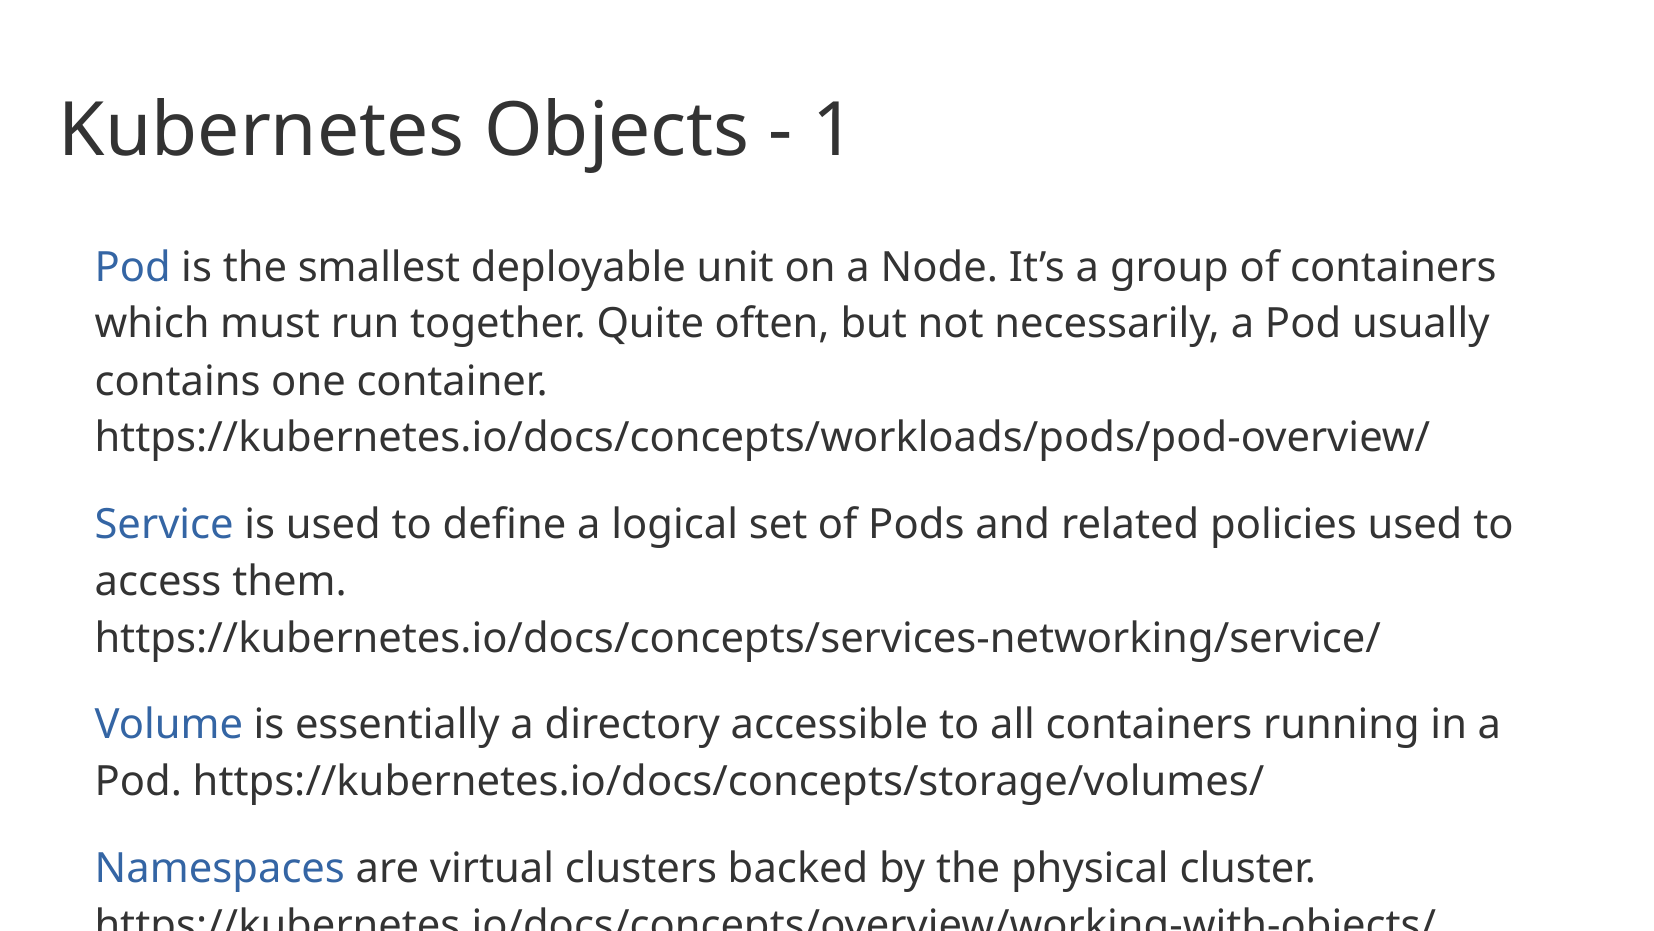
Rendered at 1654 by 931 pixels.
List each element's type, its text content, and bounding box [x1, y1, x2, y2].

title Kubernetes Objects - 1 [59, 59, 1595, 178]
list Pod is the smallest deployable unit on a Node. It’s a group of containers which must run together. Quite often, but not necessarily, a Pod usually contains one container. https://kubernetes.io/docs/concepts/workloads/pods/pod-overview/ Service is used to define a logical set of Pods and related policies used to access them. https://kubernetes.io/docs/concepts/services-networking/service/ Volume is essentially a directory accessible to all containers running in a Pod. https://kubernetes.io/docs/concepts/storage/volumes/ Namespaces are virtual clusters backed by the physical cluster. https://kubernetes.io/docs/concepts/overview/working-with-objects/namespaces/ [59, 236, 1595, 768]
